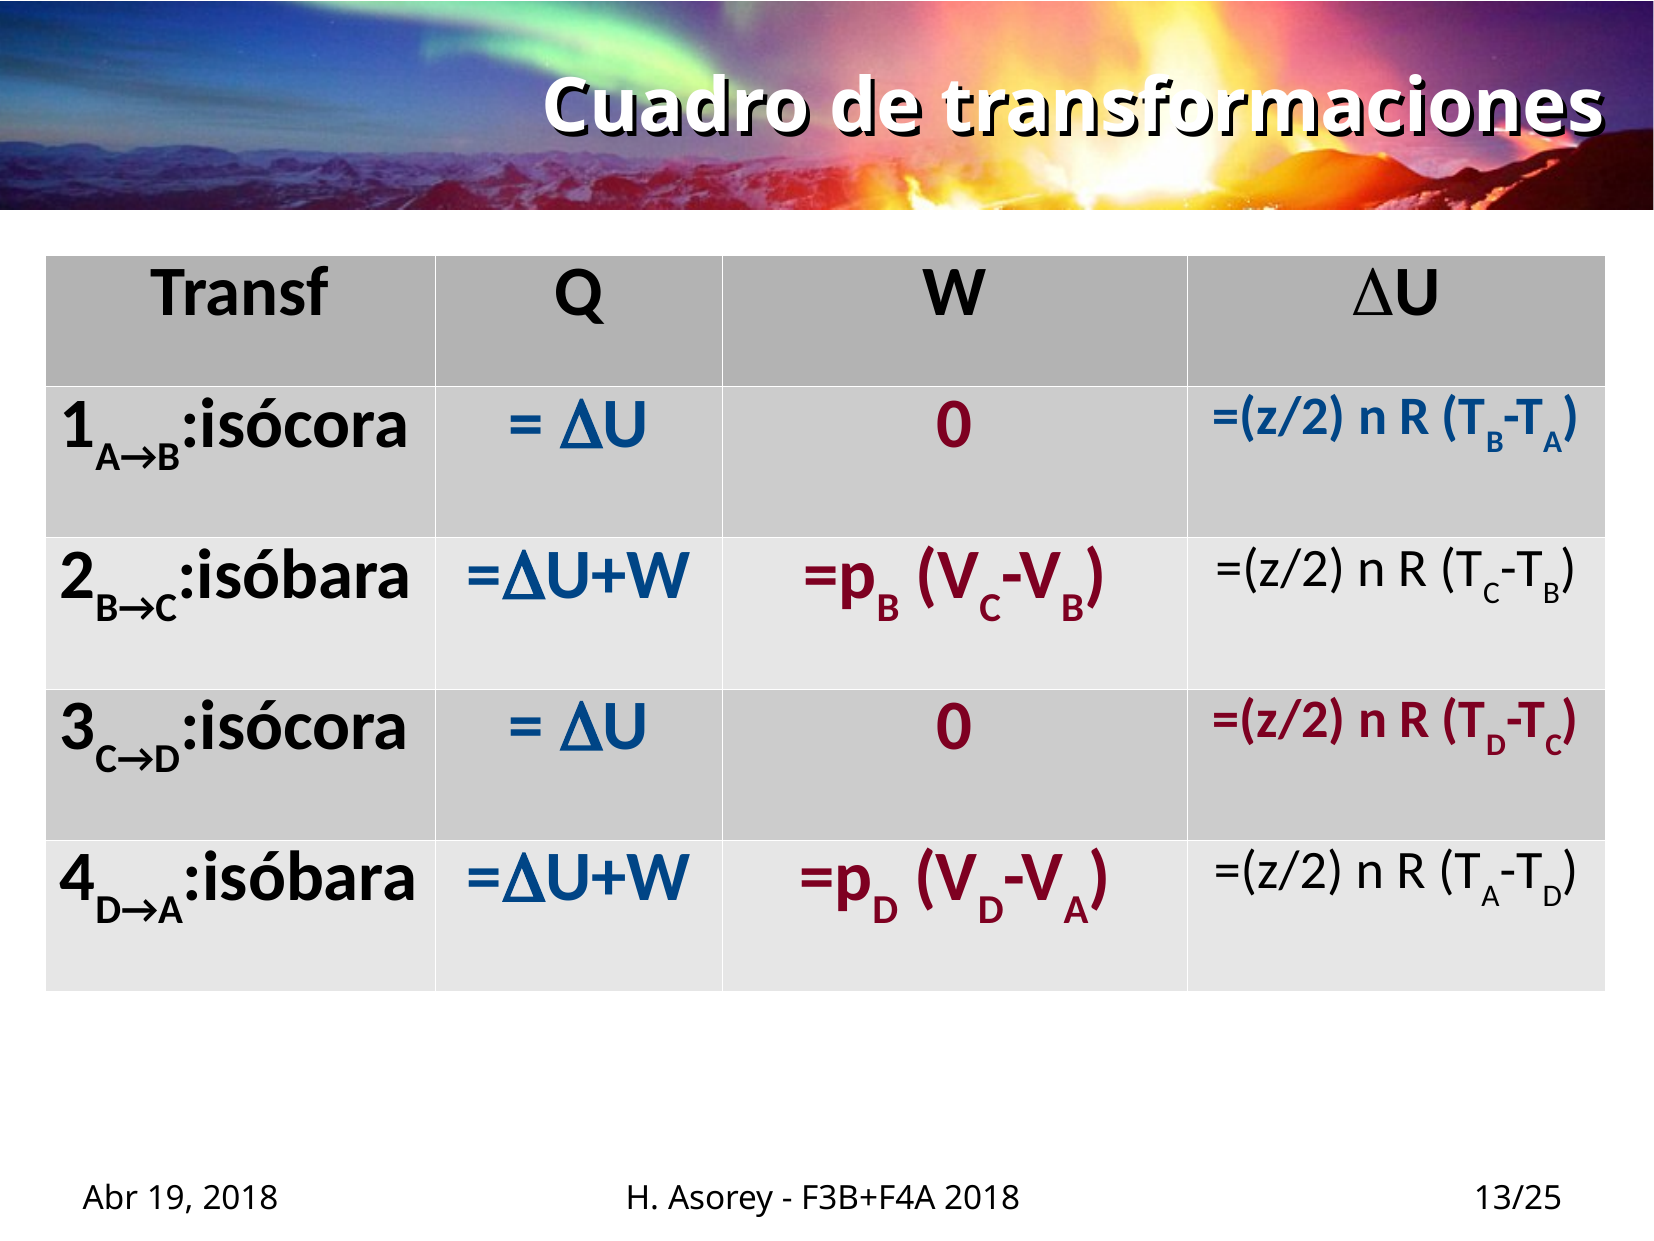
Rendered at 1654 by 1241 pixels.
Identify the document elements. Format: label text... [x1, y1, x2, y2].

table_cell 1A→B:isócora [46, 387, 435, 537]
table_cell =(z/2) n R (TA-TD) [1188, 841, 1605, 991]
table_cell 4D→A:isóbara [46, 841, 435, 991]
table_cell =(z/2) n R (TB-TA) [1188, 387, 1605, 537]
table_cell =(z/2) n R (TD-TC) [1188, 690, 1605, 840]
title Cuadro de transformaciones [45, 15, 1606, 191]
table_cell = DU [436, 387, 722, 537]
table_cell 3C→D:isócora [46, 690, 435, 840]
table_cell 0 [723, 690, 1187, 840]
picture [0, 1, 1654, 210]
table_cell 0 [723, 387, 1187, 537]
table_cell 2B→C:isóbara [46, 538, 435, 689]
table_header W [723, 256, 1187, 386]
table_cell = DU [436, 690, 722, 840]
table_cell =(z/2) n R (TC-TB) [1188, 538, 1605, 689]
table_header Transf [46, 256, 435, 386]
table_cell =pB (VC-VB) [723, 538, 1187, 689]
table_cell =DU+W [436, 841, 722, 991]
table_cell =pD (VD-VA) [723, 841, 1187, 991]
table_header DU [1188, 256, 1605, 386]
table_cell =DU+W [436, 538, 722, 689]
table_header Q [436, 256, 722, 386]
